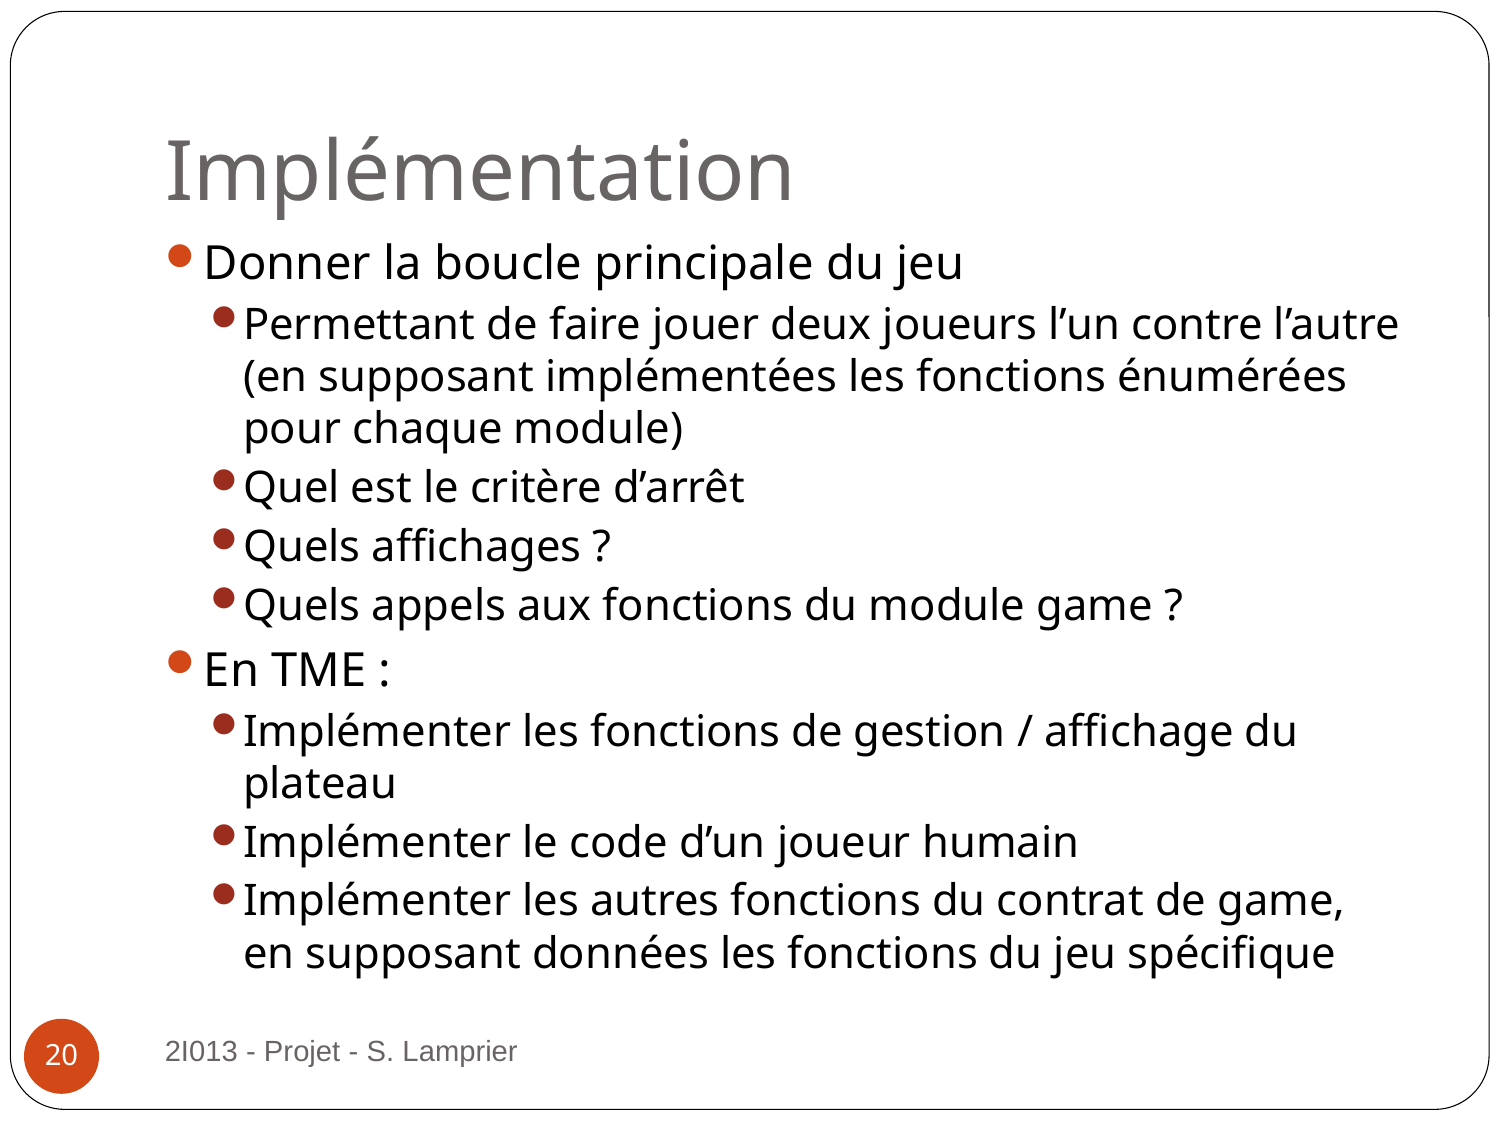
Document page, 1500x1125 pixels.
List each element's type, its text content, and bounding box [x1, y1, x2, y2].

title Implémentation [150, 45, 1426, 224]
text_box <numéro> [23, 1018, 100, 1094]
text_box 2I013 - Projet - S. Lamprier [149, 1012, 801, 1088]
list Donner la boucle principale du jeu Permettant de faire jouer deux joueurs l’un contre l’autre (en supposant implémentées les fonctions énumérées pour chaque module) Quel est le critère d’arrêt Quels affichages ? Quels appels aux fonctions du module game ? En TME : Implémenter les fonctions de gestion / affichage du plateau Implémenter le code d’un joueur humain Implémenter les autres fonctions du contrat de game, en supposant données les fonctions du jeu spécifique [150, 224, 1426, 988]
